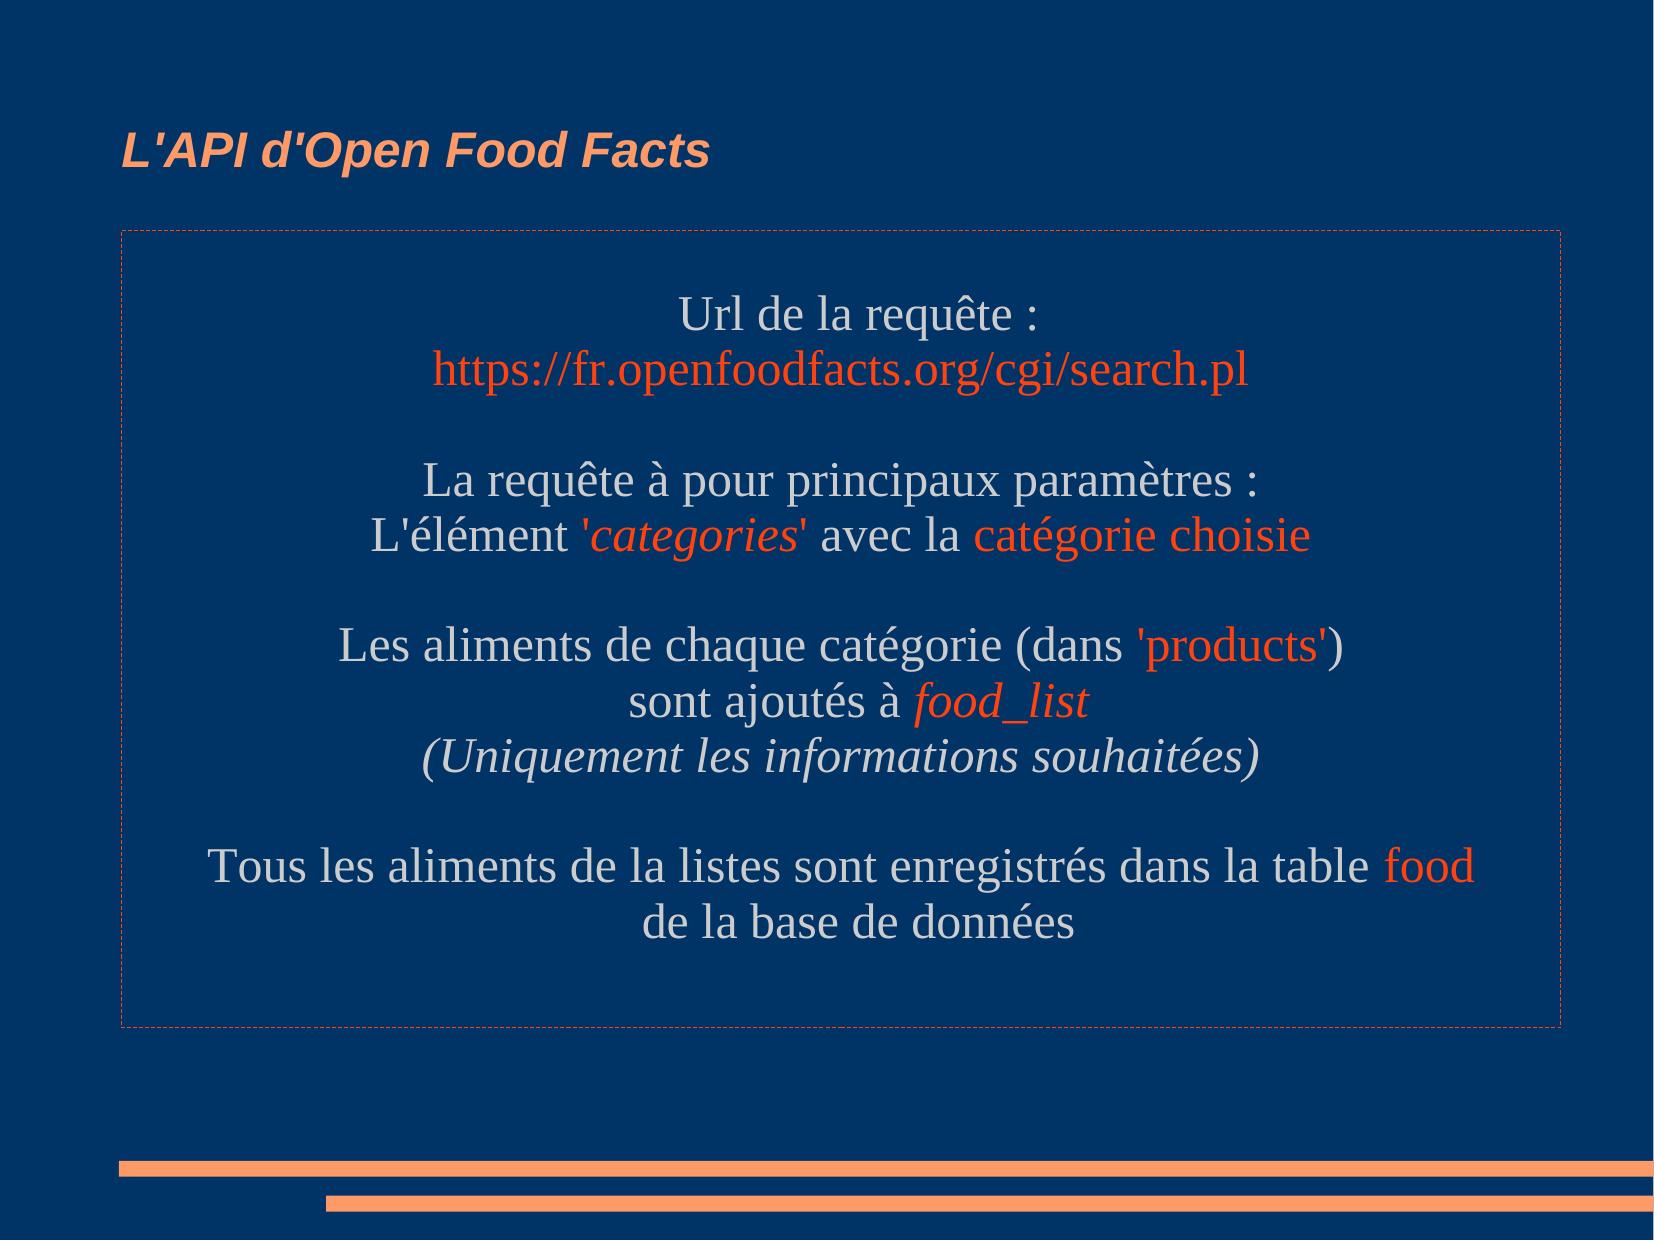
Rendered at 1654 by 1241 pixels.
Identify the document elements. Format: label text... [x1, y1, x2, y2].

subtitle Url de la requête : https://fr.openfoodfacts.org/cgi/search.pl La requête à pour principaux paramètres : L'élément 'categories' avec la catégorie choisie Les aliments de chaque catégorie (dans 'products') sont ajoutés à food_list (Uniquement les informations souhaitées) Tous les aliments de la listes sont enregistrés dans la table food de la base de données [121, 230, 1561, 1028]
title L'API d'Open Food Facts [121, 46, 1534, 230]
